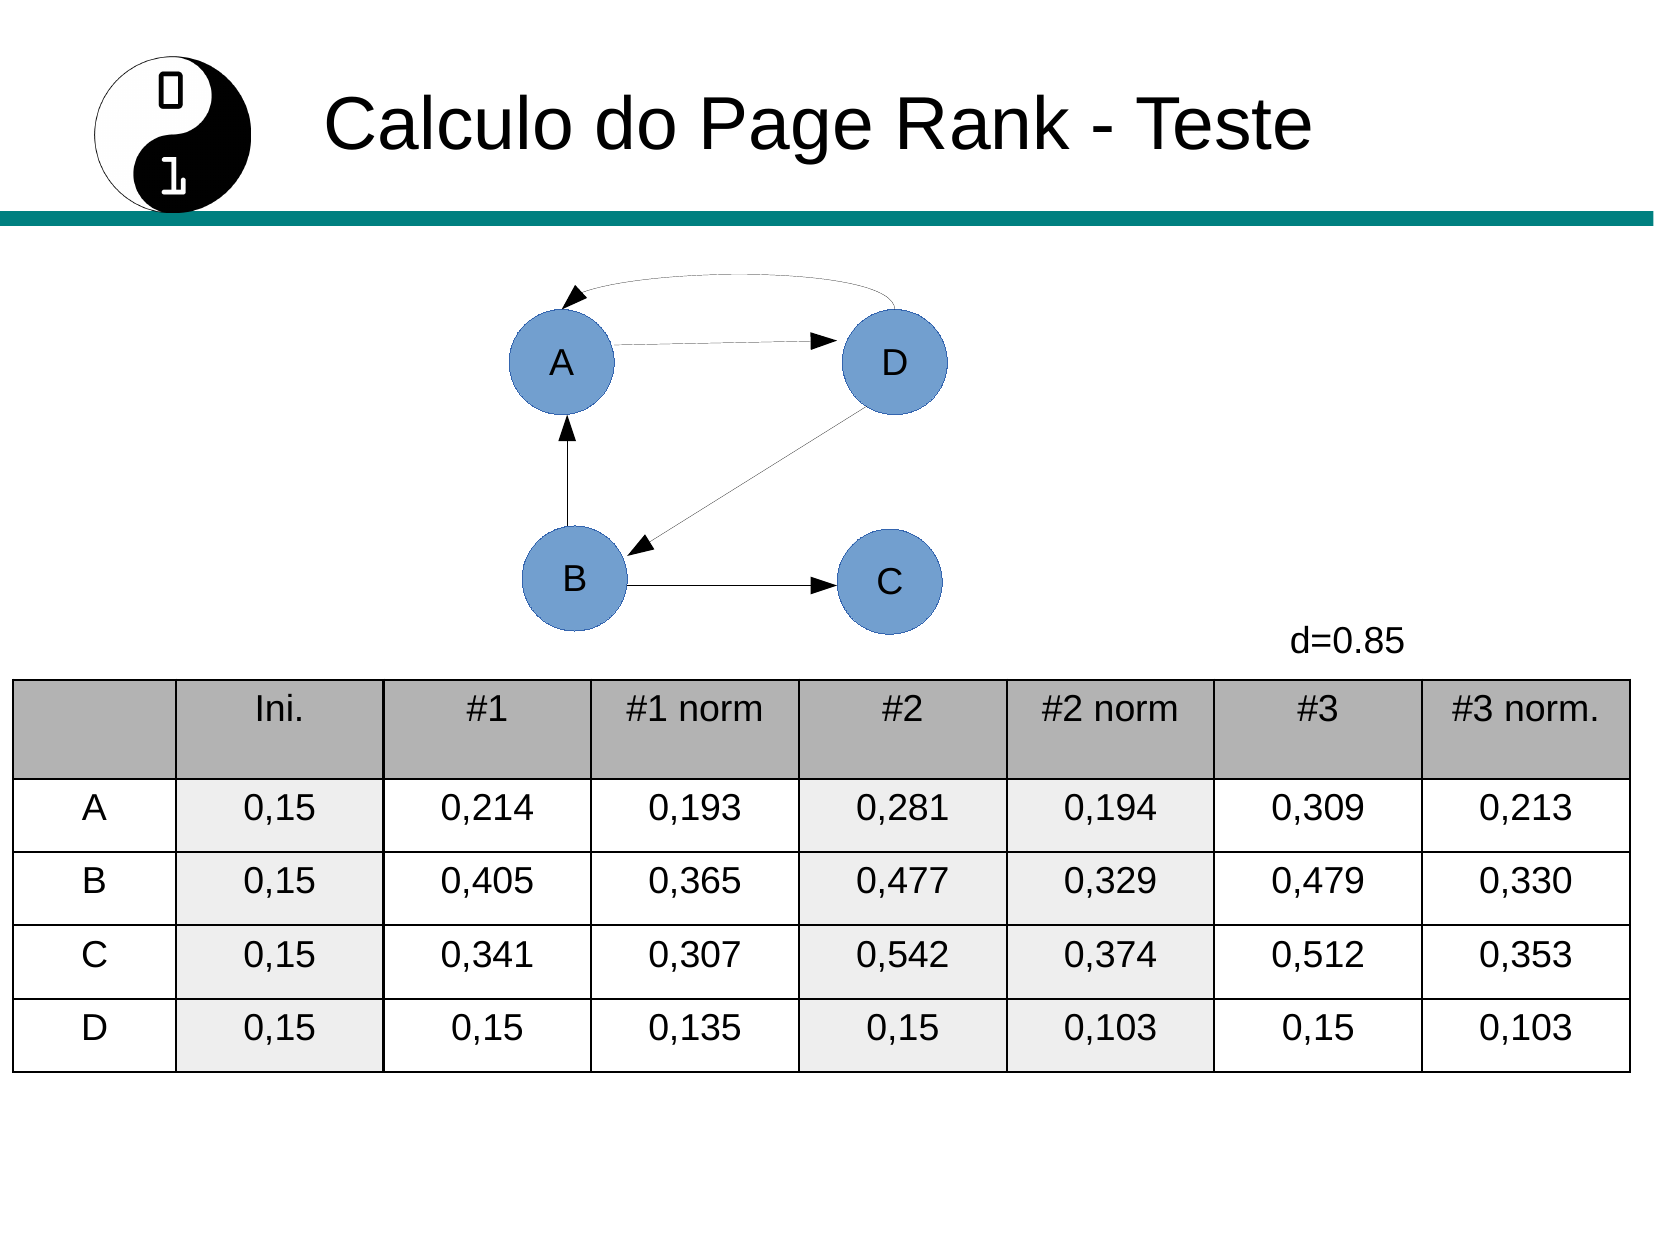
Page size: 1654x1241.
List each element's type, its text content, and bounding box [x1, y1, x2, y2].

table_cell 0,15 [385, 1000, 590, 1071]
text_box A [509, 309, 615, 415]
table_cell D [14, 1000, 175, 1071]
table_cell 0,512 [1215, 926, 1421, 998]
table_cell 0,15 [800, 1000, 1006, 1071]
table_cell 0,15 [177, 1000, 382, 1071]
table_cell 0,103 [1423, 1000, 1629, 1071]
table_header #2 [800, 681, 1006, 778]
title Calculo do Page Rank - Teste [0, 19, 1654, 211]
table_cell 0,479 [1215, 853, 1421, 924]
table_cell 0,213 [1423, 780, 1629, 851]
picture [94, 56, 251, 213]
table_cell 0,15 [1215, 1000, 1421, 1071]
table_header #2 norm [1008, 681, 1213, 778]
table_cell 0,281 [800, 780, 1006, 851]
table_header #1 [385, 681, 590, 778]
table_cell 0,329 [1008, 853, 1213, 924]
table_cell 0,135 [592, 1000, 798, 1071]
table_cell 0,405 [385, 853, 590, 924]
table_cell 0,15 [177, 853, 382, 924]
text_box D [842, 309, 948, 415]
table_header #3 norm. [1423, 681, 1629, 778]
table_header [14, 681, 175, 778]
table_cell 0,374 [1008, 926, 1213, 998]
table_cell 0,330 [1423, 853, 1629, 924]
table_cell C [14, 926, 175, 998]
table_cell 0,194 [1008, 780, 1213, 851]
table_cell 0,15 [177, 926, 382, 998]
table_cell 0,477 [800, 853, 1006, 924]
table_header #3 [1215, 681, 1421, 778]
table_cell 0,353 [1423, 926, 1629, 998]
table_cell A [14, 780, 175, 851]
text_box B [522, 525, 628, 632]
table_header #1 norm [592, 681, 798, 778]
text_box C [837, 529, 943, 635]
table_cell 0,193 [592, 780, 798, 851]
table_cell 0,103 [1008, 1000, 1213, 1071]
table_cell 0,365 [592, 853, 798, 924]
table_cell 0,214 [385, 780, 590, 851]
table_cell 0,307 [592, 926, 798, 998]
table_header Ini. [177, 681, 382, 778]
table_cell B [14, 853, 175, 924]
table_cell 0,309 [1215, 780, 1421, 851]
text_box d=0.85 [1275, 611, 1421, 669]
table_cell 0,542 [800, 926, 1006, 998]
table_cell 0,341 [385, 926, 590, 998]
table_cell 0,15 [177, 780, 382, 851]
